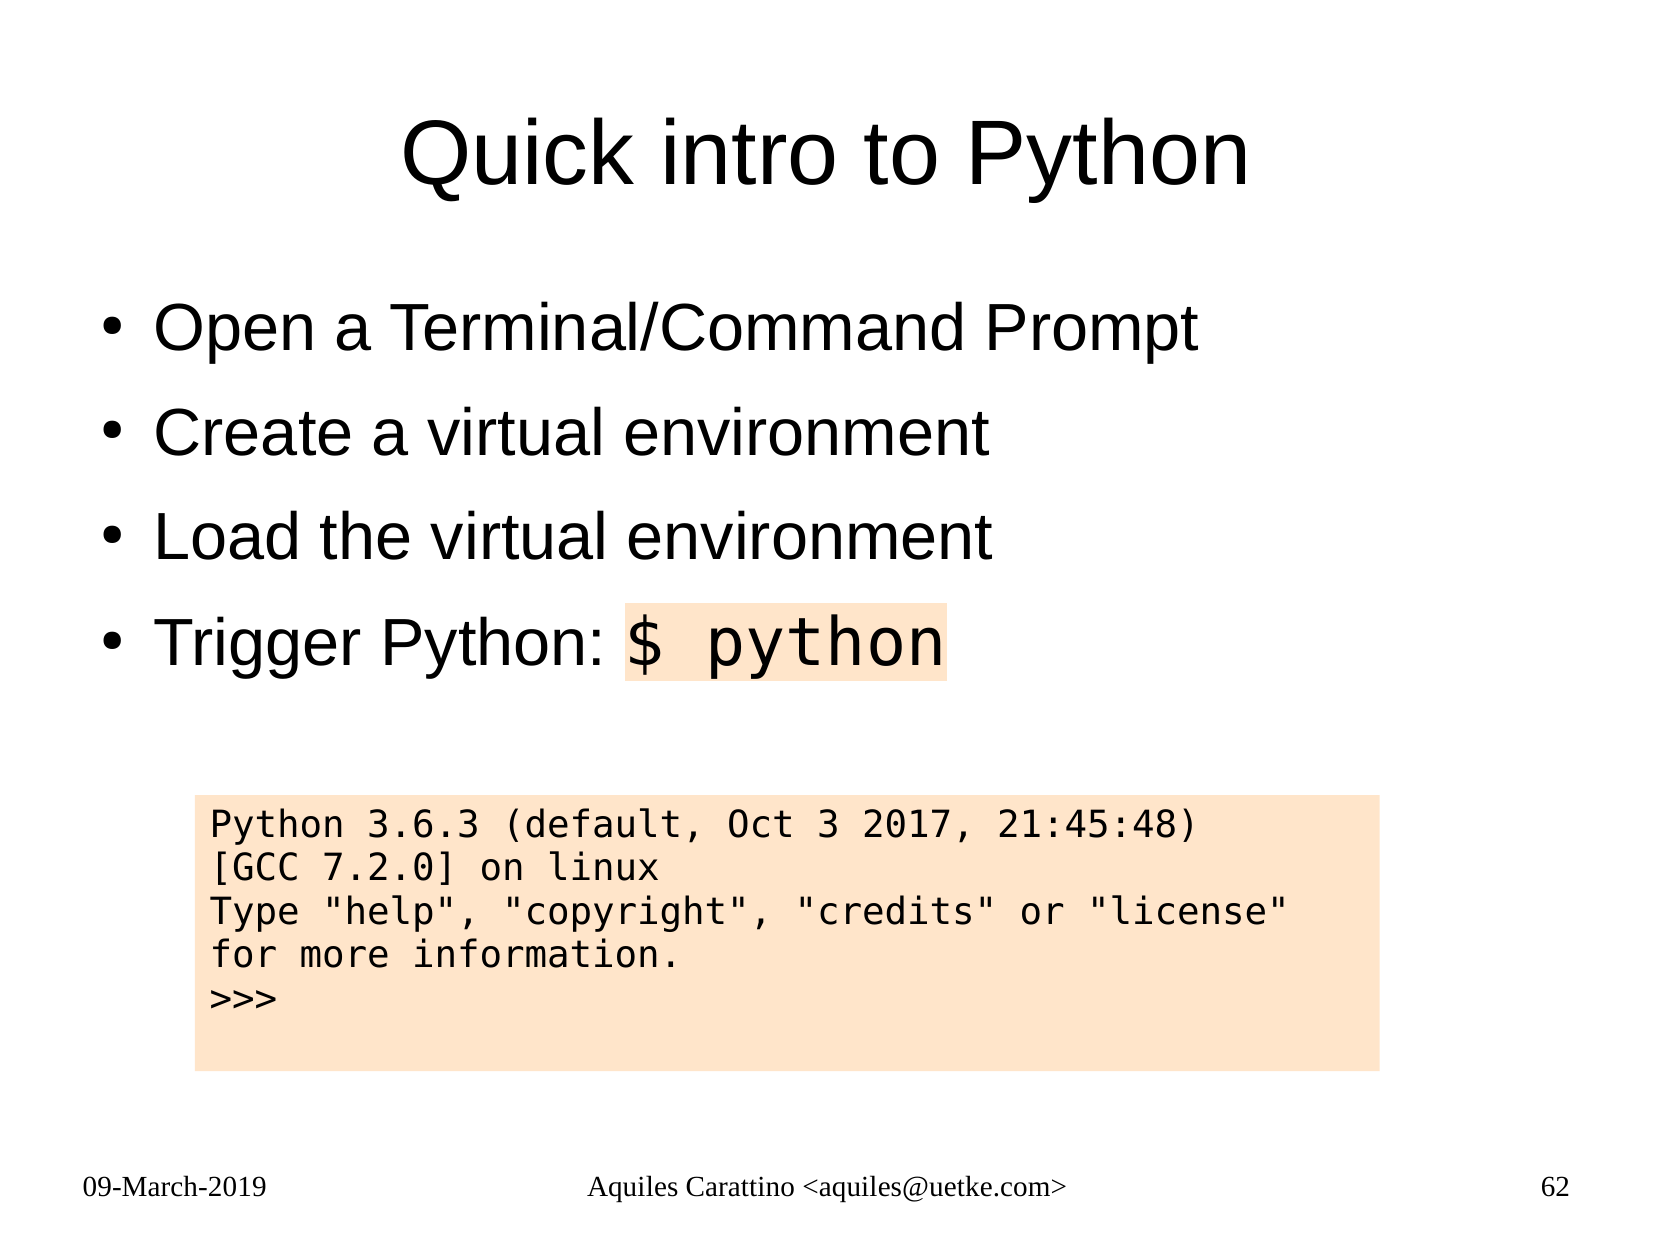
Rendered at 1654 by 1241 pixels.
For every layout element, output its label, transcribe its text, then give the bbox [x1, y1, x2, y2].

text_box Python 3.6.3 (default, Oct 3 2017, 21:45:48) [GCC 7.2.0] on linux Type "help", "copyright", "credits" or "license" for more information. >>> [194, 795, 1380, 1072]
list Open a Terminal/Command Prompt Create a virtual environment Load the virtual environment Trigger Python: $ python [82, 290, 1571, 1010]
title Quick intro to Python [82, 49, 1571, 257]
